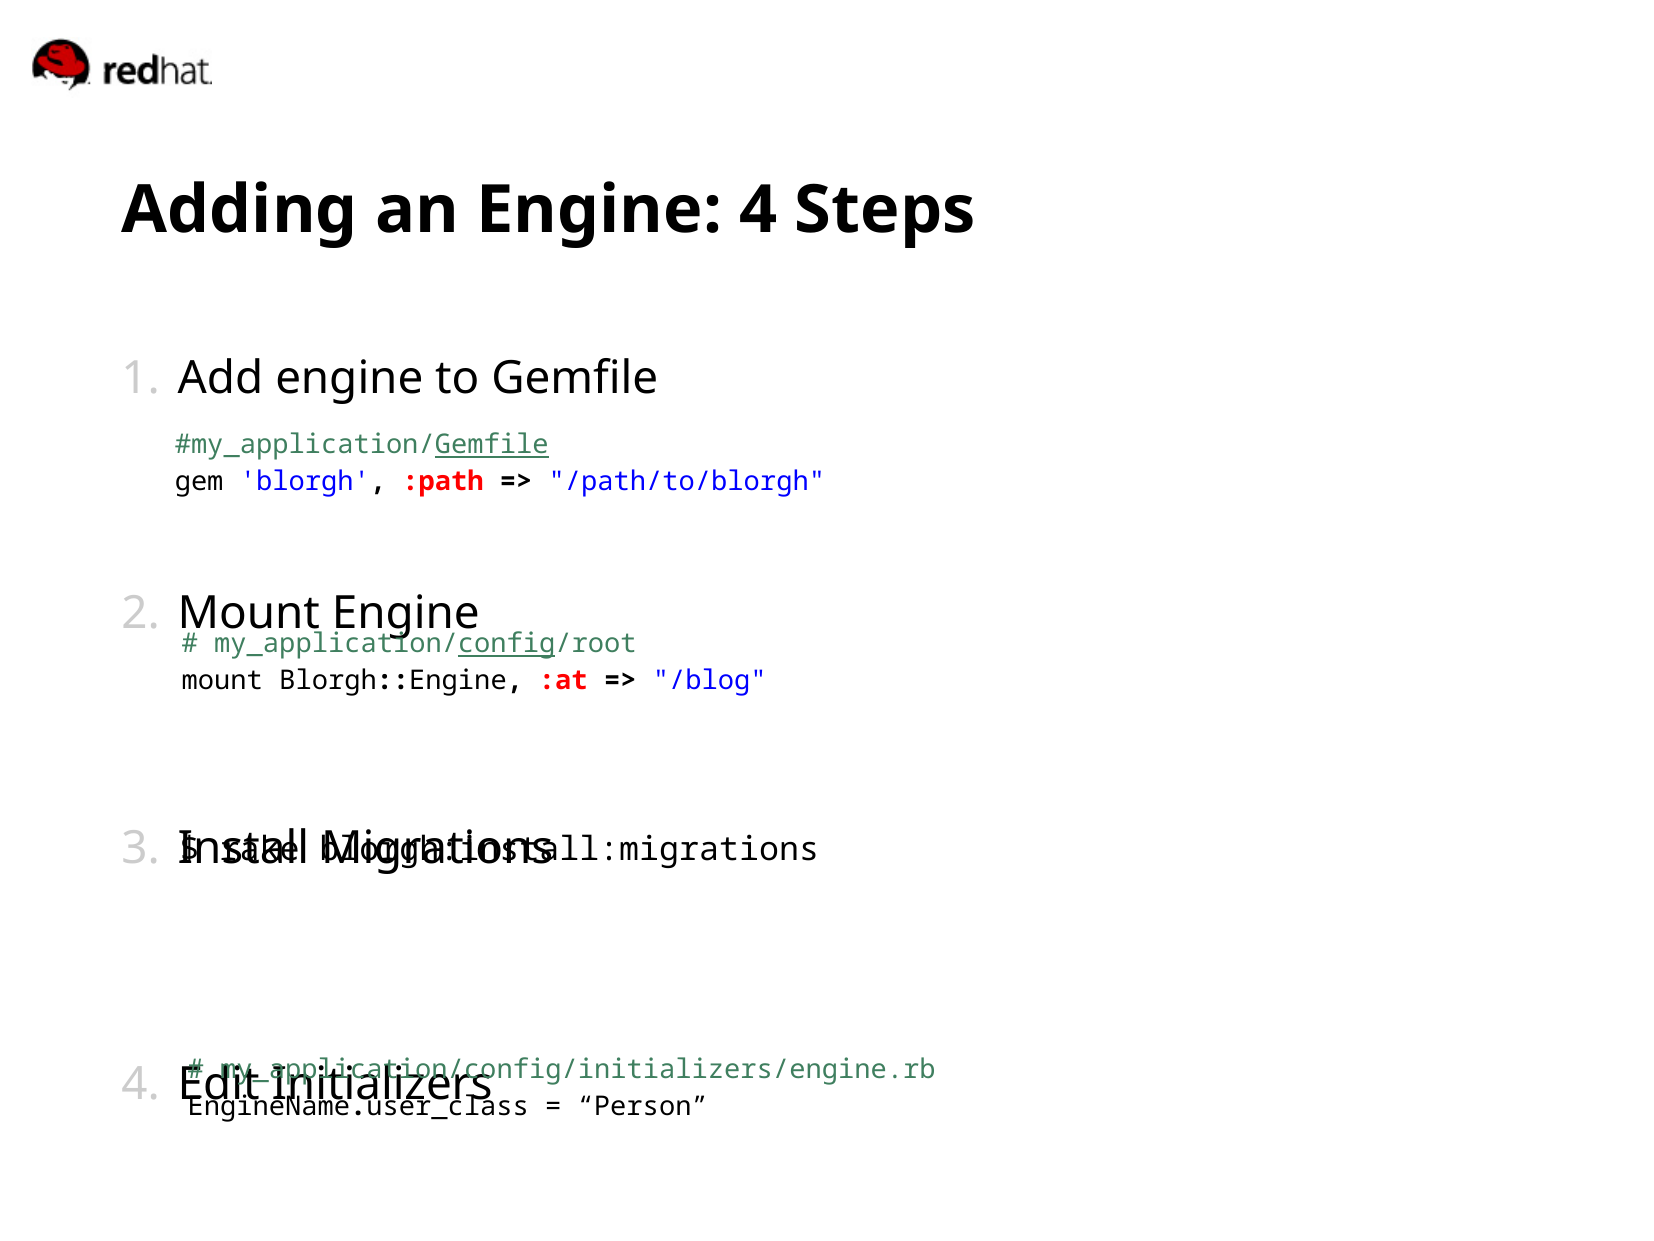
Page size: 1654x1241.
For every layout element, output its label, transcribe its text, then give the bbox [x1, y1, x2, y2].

title Adding an Engine: 4 Steps [121, 102, 1534, 310]
text_box # my_application/config/initializers/engine.rb EngineName.user_class = “Person” [187, 1050, 1013, 1113]
list Add engine to Gemfile Mount Engine Install Migrations Edit Initializers [121, 344, 1534, 1127]
text_box # my_application/config/root mount Blorgh::Engine, :at => "/blog" [181, 624, 767, 687]
picture [31, 37, 212, 98]
text_box #my_application/Gemfile gem 'blorgh', :path => "/path/to/blorgh" [174, 424, 826, 488]
text_box $ rake blorgh:install:migrations [179, 825, 820, 864]
